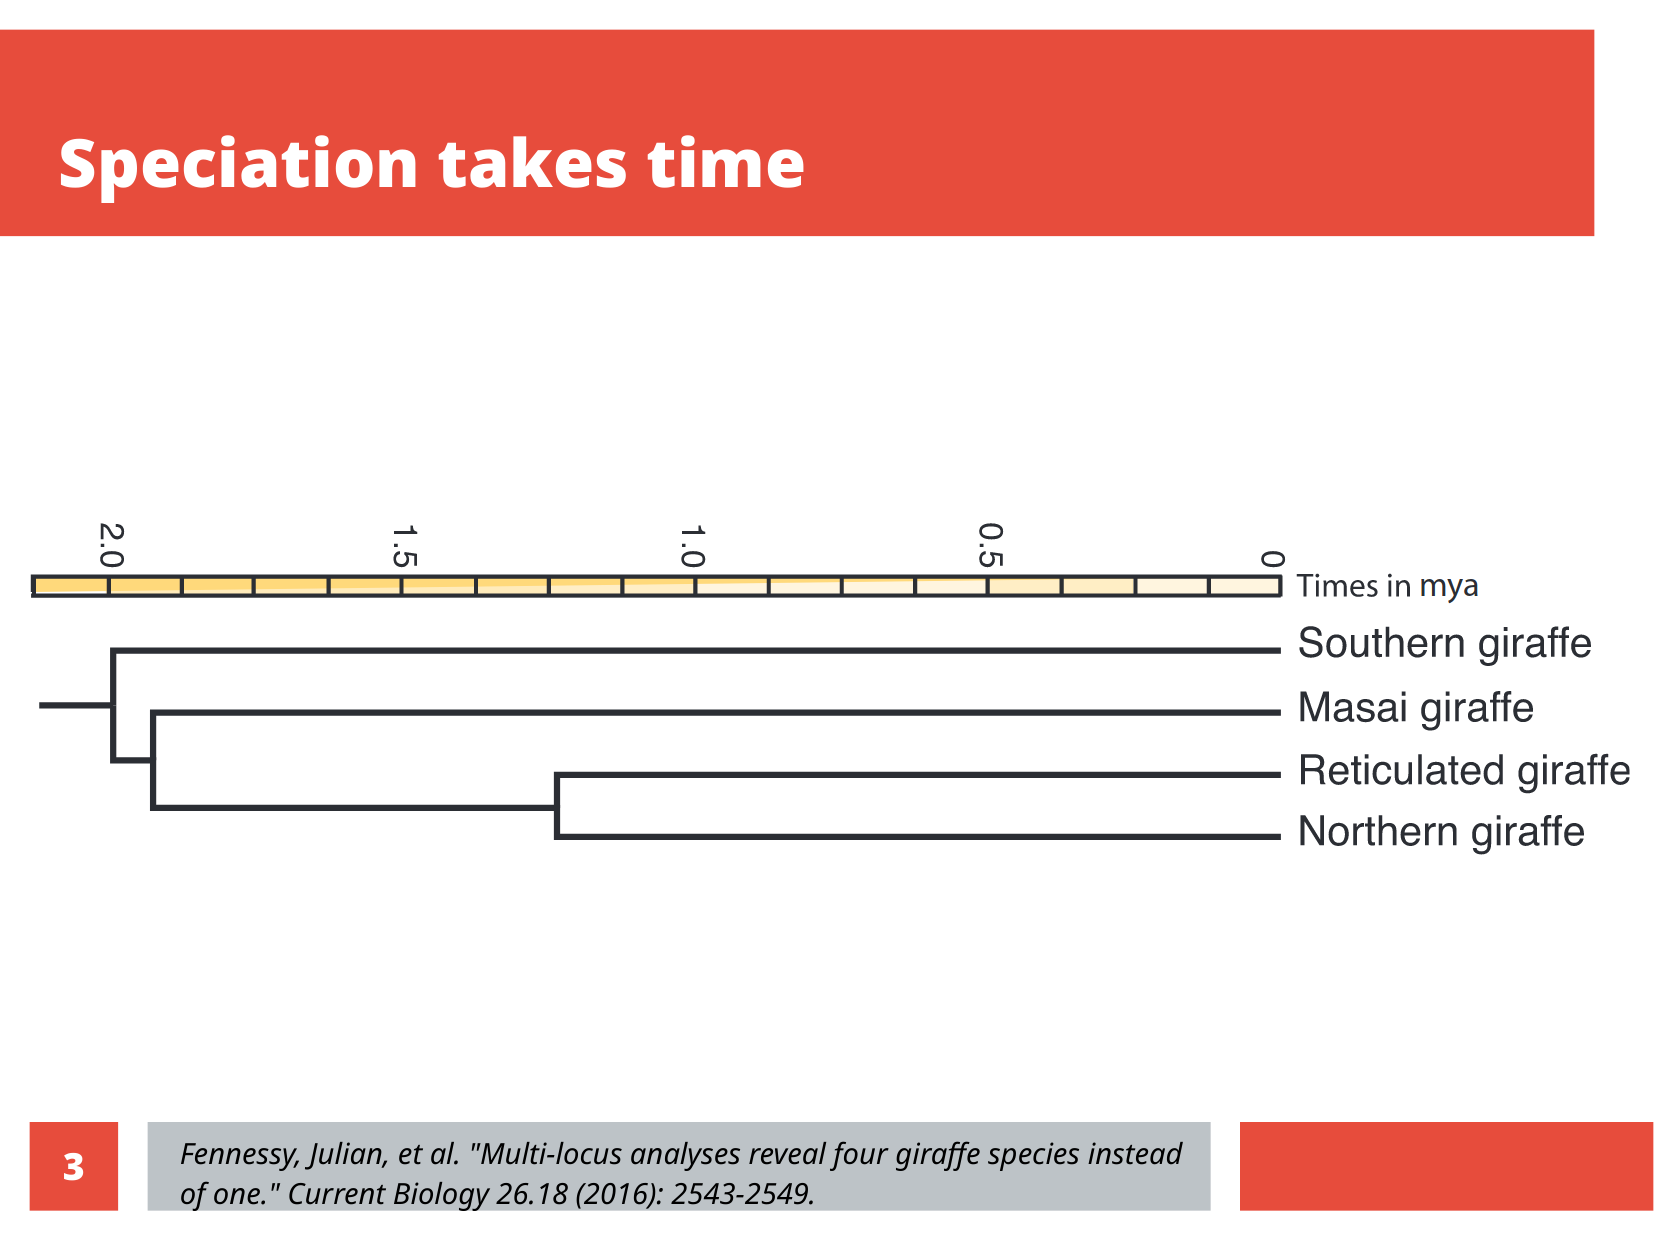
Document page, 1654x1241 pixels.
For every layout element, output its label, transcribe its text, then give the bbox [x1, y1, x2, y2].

title Speciation takes time [59, 59, 1595, 207]
text_box Fennessy, Julian, et al. "Multi-locus analyses reveal four giraffe species instead of one." Current Biology 26.18 (2016): 2543-2549. [165, 1125, 1201, 1210]
picture [30, 523, 1630, 856]
